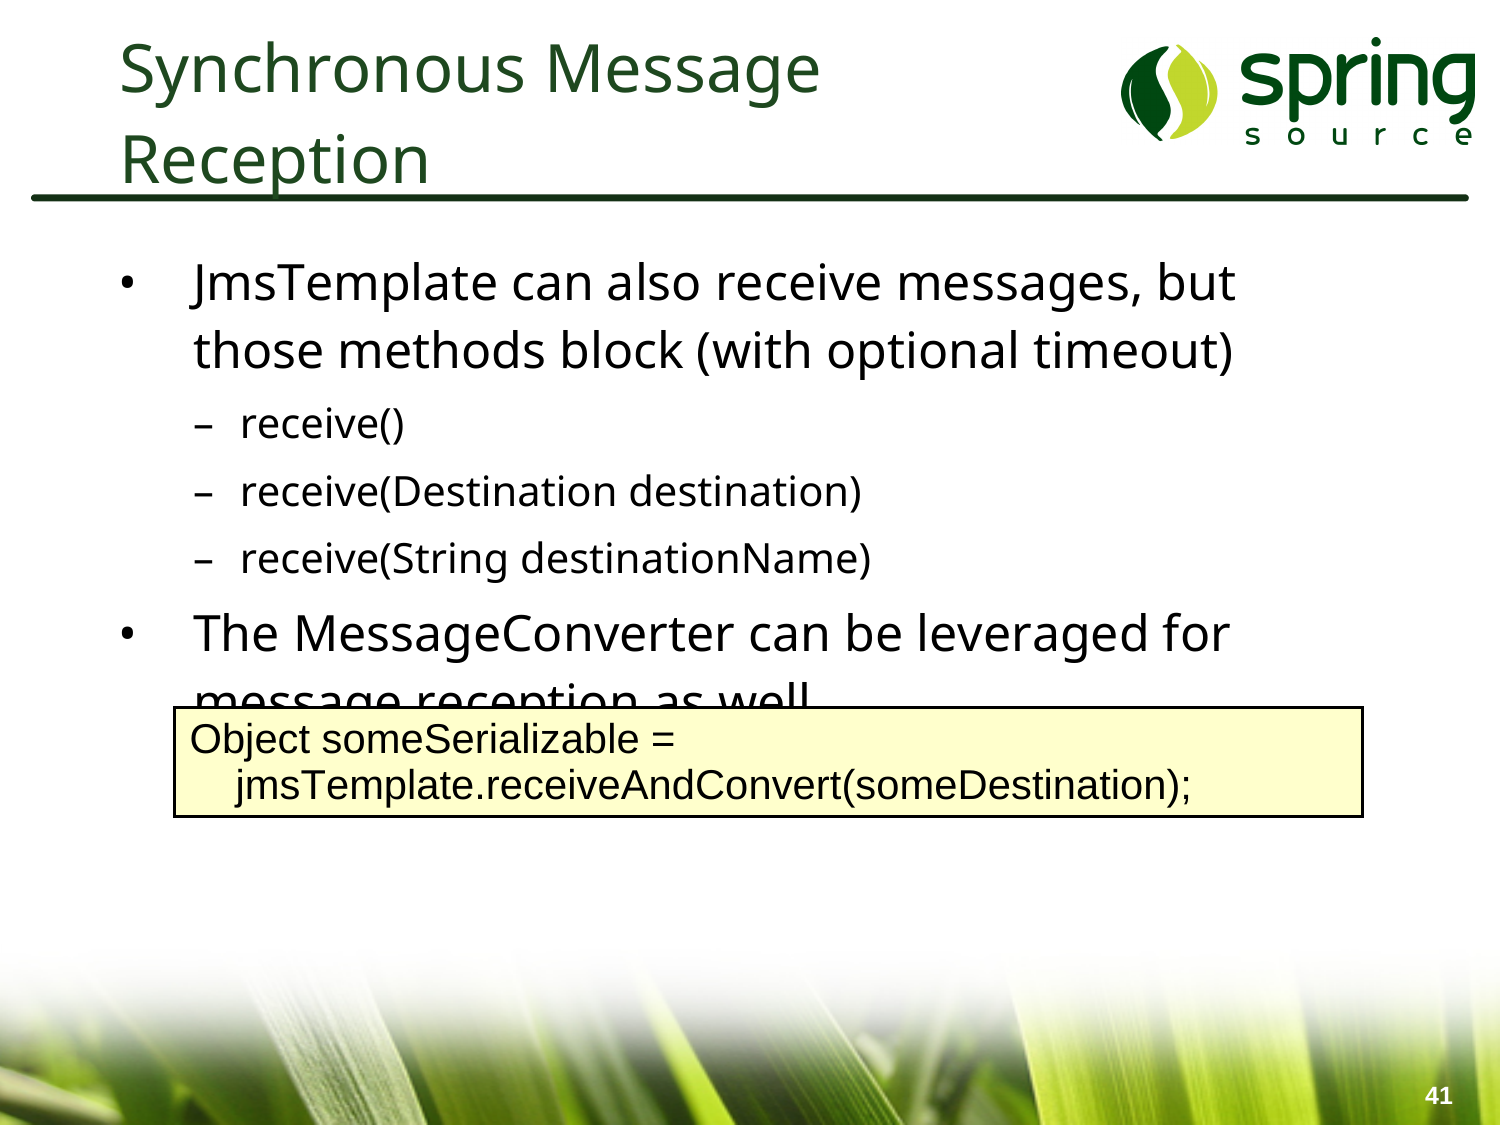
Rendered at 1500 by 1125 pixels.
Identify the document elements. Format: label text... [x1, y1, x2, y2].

list JmsTemplate can also receive messages, but those methods block (with optional timeout) receive() receive(Destination destination) receive(String destinationName) The MessageConverter can be leveraged for message reception as well [103, 239, 1394, 903]
picture [0, 944, 1500, 1125]
picture [1137, 37, 1475, 145]
text_box Object someSerializable = jmsTemplate.receiveAndConvert(someDestination); [174, 707, 1363, 817]
title Synchronous Message Reception [104, 13, 1137, 192]
